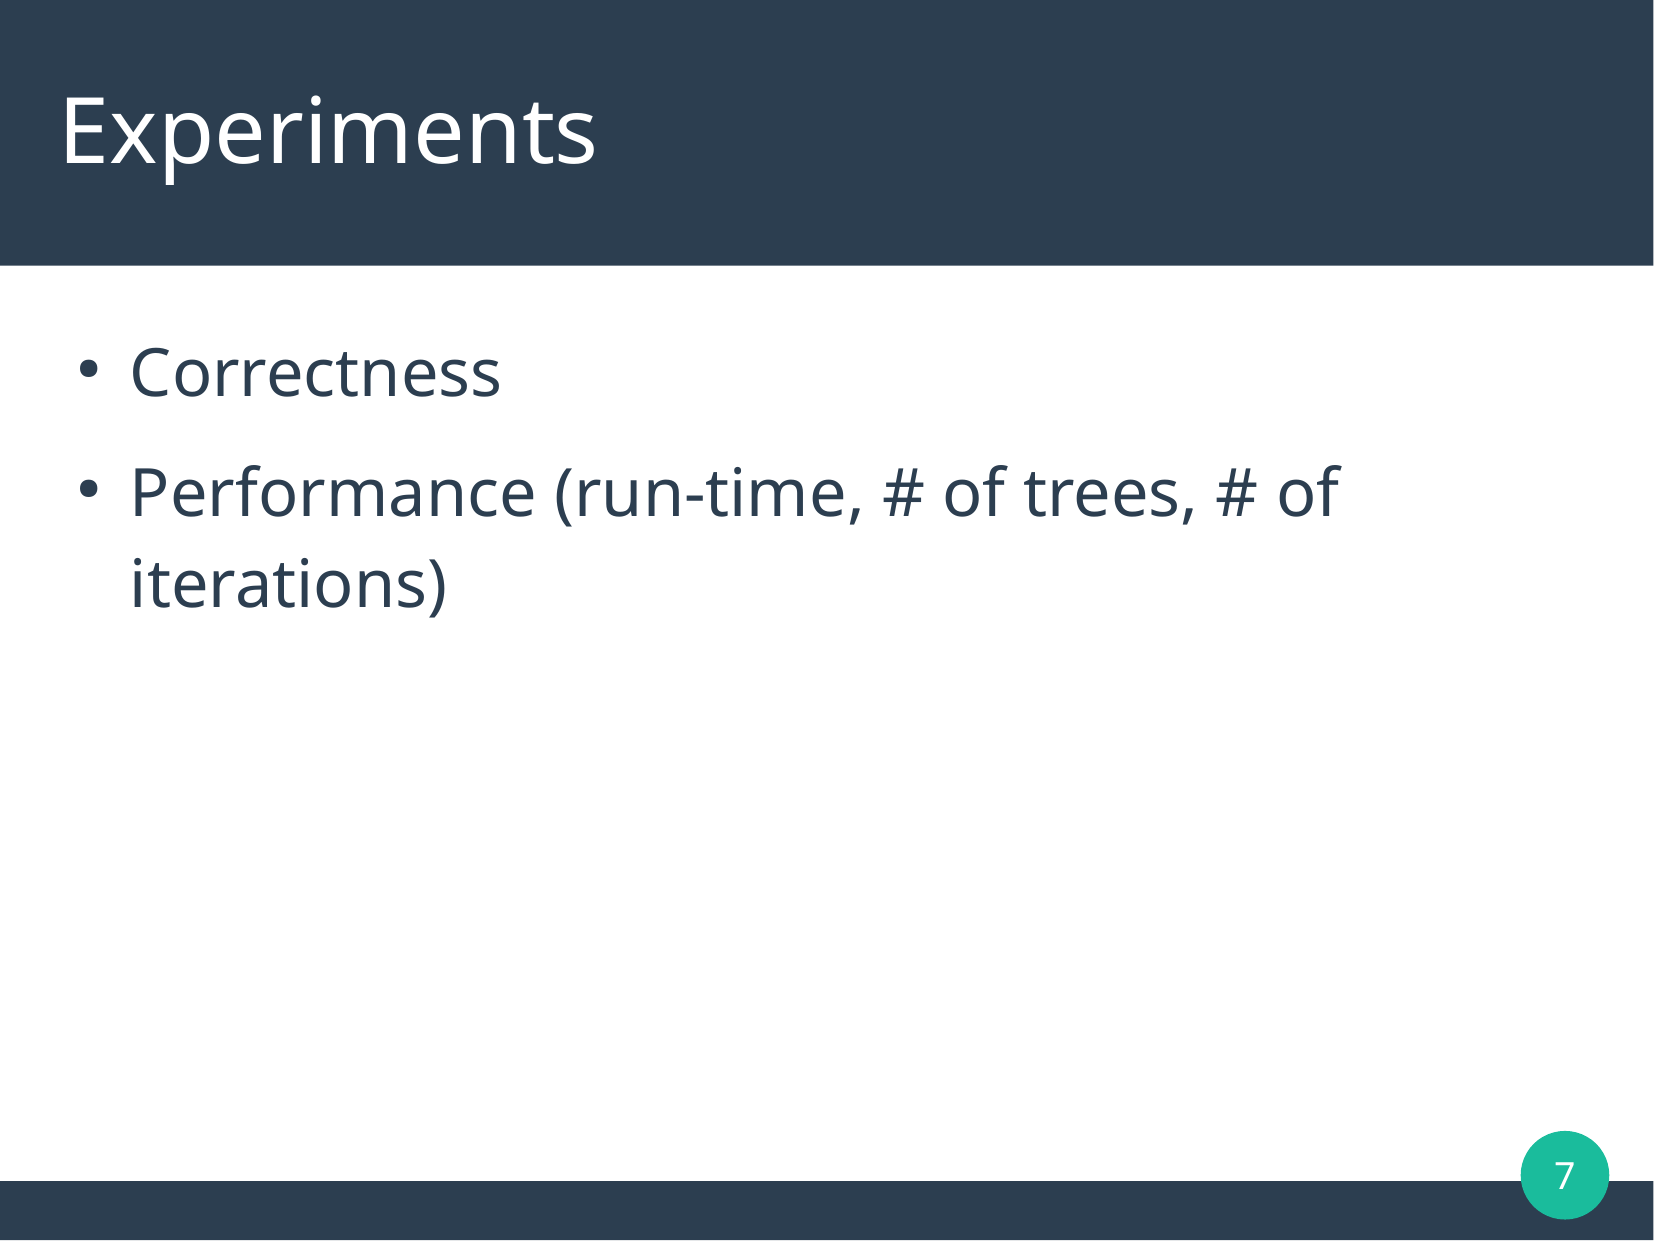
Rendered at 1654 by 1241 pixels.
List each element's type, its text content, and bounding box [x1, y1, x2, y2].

list Correctness Performance (run-time, # of trees, # of iterations) [59, 324, 1595, 1152]
title Experiments [59, 49, 1595, 207]
